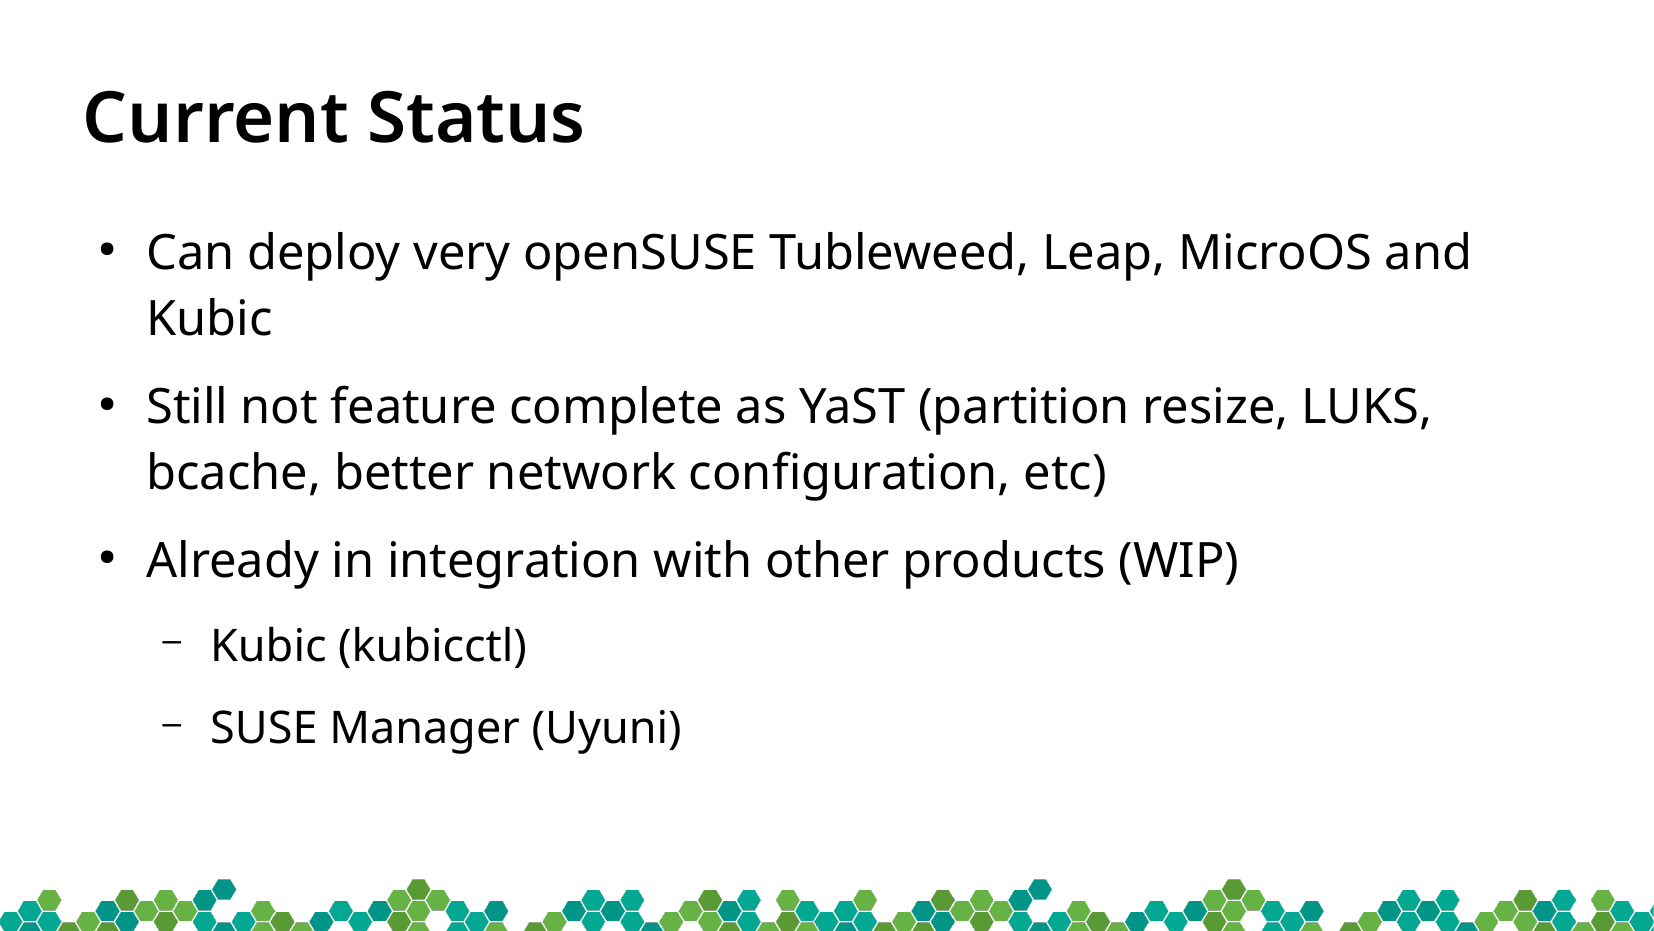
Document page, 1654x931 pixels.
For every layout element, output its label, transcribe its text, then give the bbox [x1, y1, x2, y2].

list Can deploy very openSUSE Tubleweed, Leap, MicroOS and Kubic Still not feature complete as YaST (partition resize, LUKS, bcache, better network configuration, etc) Already in integration with other products (WIP) Kubic (kubicctl) SUSE Manager (Uyuni) [82, 217, 1571, 758]
title Current Status [82, 37, 1571, 193]
picture [0, 871, 1654, 931]
